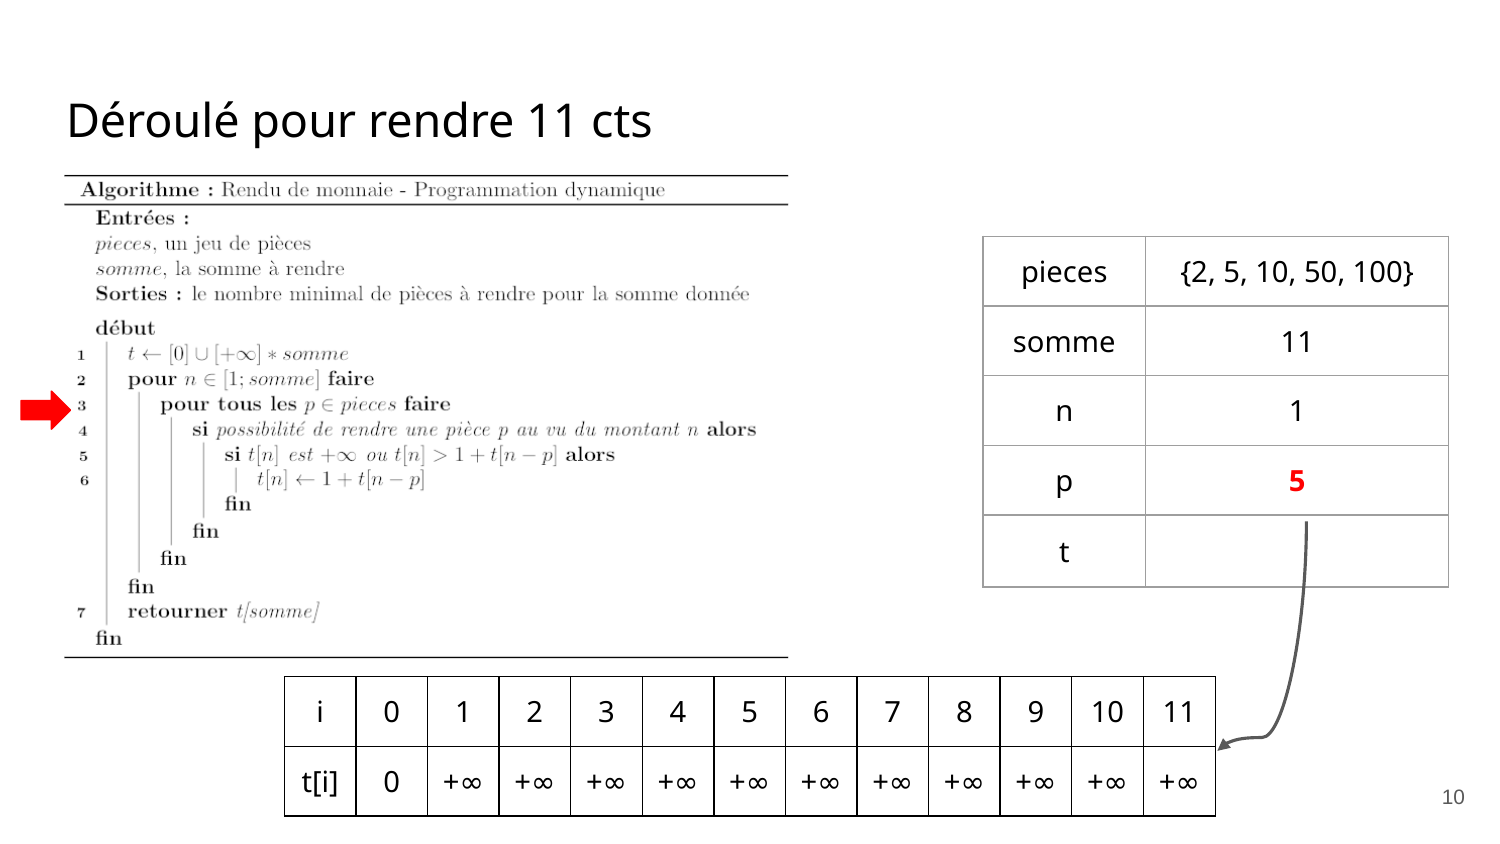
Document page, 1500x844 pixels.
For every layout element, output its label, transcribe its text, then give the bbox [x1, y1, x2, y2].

table_cell +∞ [643, 747, 713, 815]
table_cell n [984, 376, 1145, 445]
table_cell +∞ [715, 747, 785, 815]
table_cell 5 [1146, 446, 1448, 514]
text_box [21, 391, 71, 430]
table_cell +∞ [571, 747, 642, 815]
table_header 1 [428, 677, 498, 746]
table_header 8 [929, 677, 999, 746]
table_header 7 [858, 677, 928, 746]
table_header 9 [1001, 677, 1071, 746]
table_cell +∞ [929, 747, 999, 815]
table_header i [285, 677, 355, 746]
table_cell t [984, 516, 1145, 586]
table_cell +∞ [786, 747, 856, 815]
table_cell +∞ [1001, 747, 1071, 815]
table_header 2 [500, 677, 570, 746]
table_header {2, 5, 10, 50, 100} [1146, 237, 1448, 305]
table_header 5 [715, 677, 785, 746]
table_header pieces [984, 237, 1145, 305]
title Déroulé pour rendre 11 cts [51, 72, 1449, 167]
table_cell somme [984, 307, 1145, 375]
slide_number <numéro> [1389, 764, 1480, 830]
picture [63, 173, 789, 660]
table_cell p [984, 446, 1145, 514]
table_header 6 [786, 677, 856, 746]
table_cell +∞ [500, 747, 570, 815]
table_cell +∞ [1144, 747, 1215, 815]
table_cell +∞ [1072, 747, 1143, 815]
table_cell 0 [357, 747, 427, 815]
table_header 0 [357, 677, 427, 746]
table_header 10 [1072, 677, 1143, 746]
table_cell t[i] [285, 747, 355, 815]
table_cell +∞ [858, 747, 928, 815]
table_header 4 [643, 677, 713, 746]
table_cell 1 [1146, 376, 1448, 445]
table_header 3 [571, 677, 642, 746]
table_header 11 [1144, 677, 1215, 746]
table_cell +∞ [428, 747, 498, 815]
table_cell [1146, 516, 1448, 586]
table_cell 11 [1146, 307, 1448, 375]
